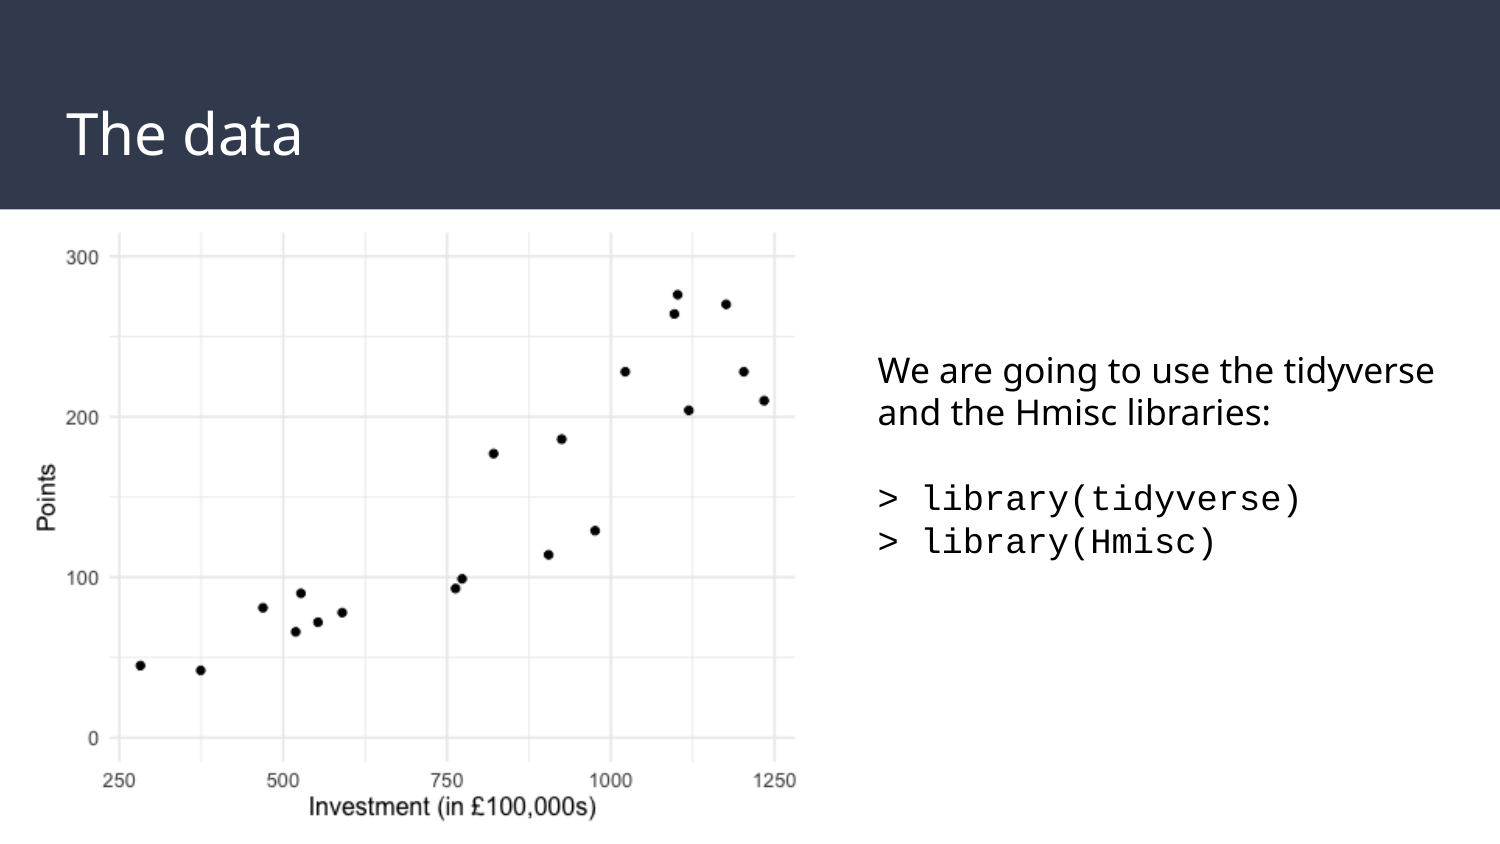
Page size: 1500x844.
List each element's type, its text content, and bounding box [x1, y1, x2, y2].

picture [26, 221, 807, 831]
text_box We are going to use the tidyverse and the Hmisc libraries: > library(tidyverse) > library(Hmisc) [862, 332, 1459, 764]
title The data [51, 82, 1449, 185]
